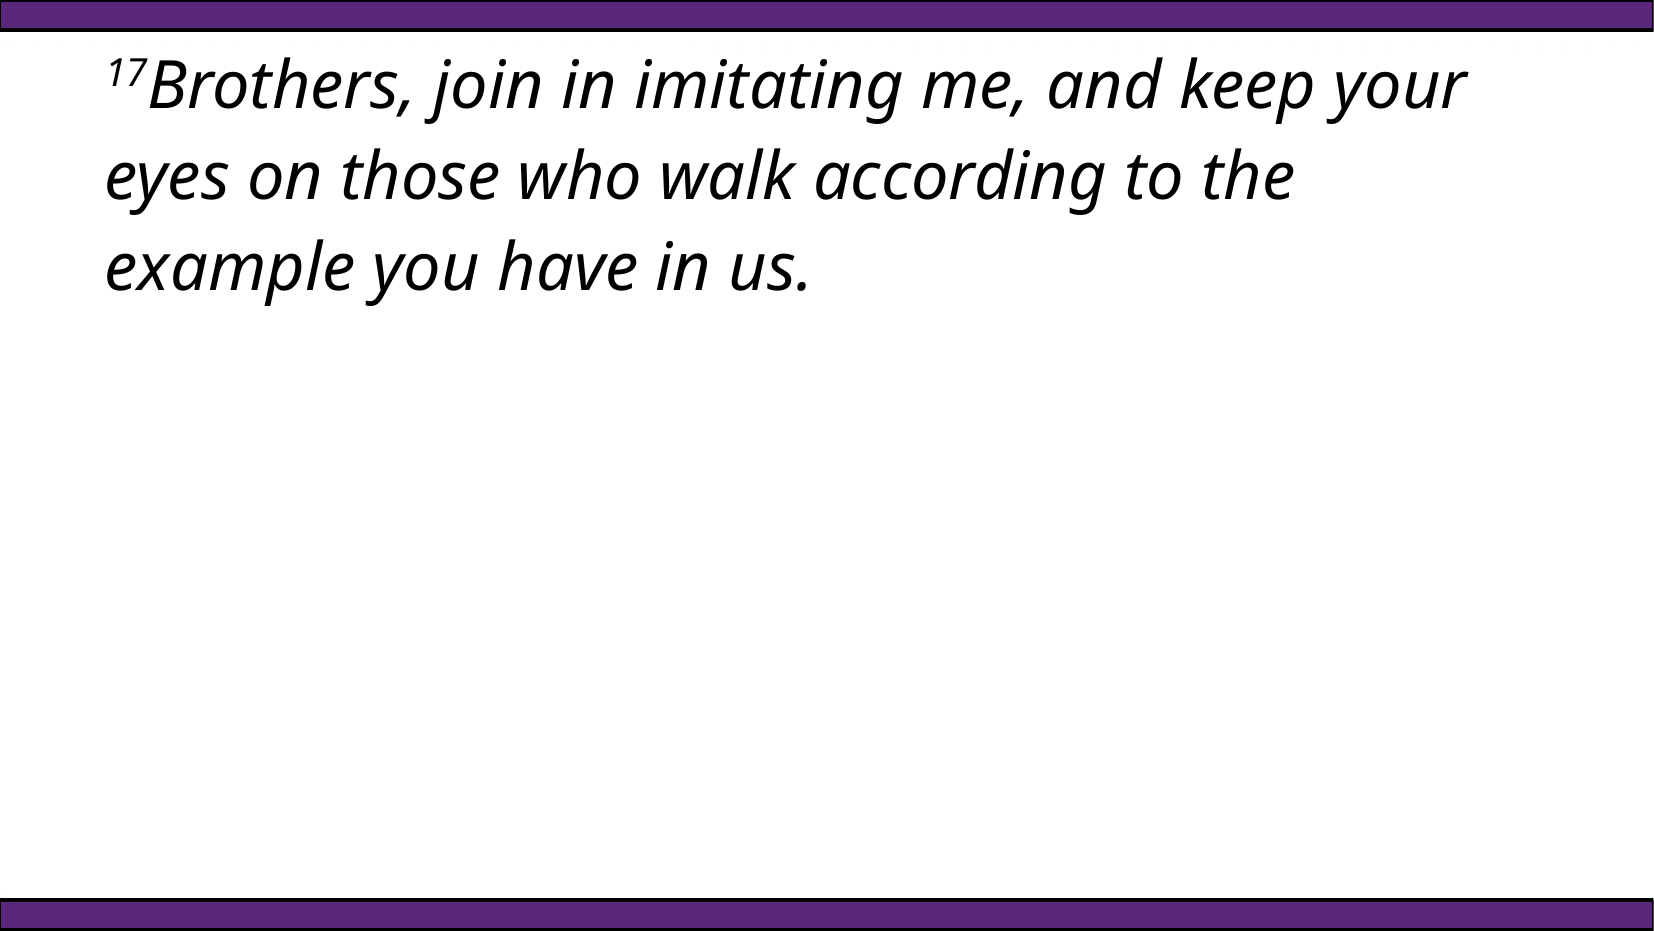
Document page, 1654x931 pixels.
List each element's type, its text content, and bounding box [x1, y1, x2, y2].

text_box 17Brothers, join in imitating me, and keep your eyes on those who walk according to the example you have in us. [90, 30, 1576, 312]
text_box [0, 900, 1654, 931]
picture [0, 31, 1654, 900]
text_box [0, 0, 1654, 31]
